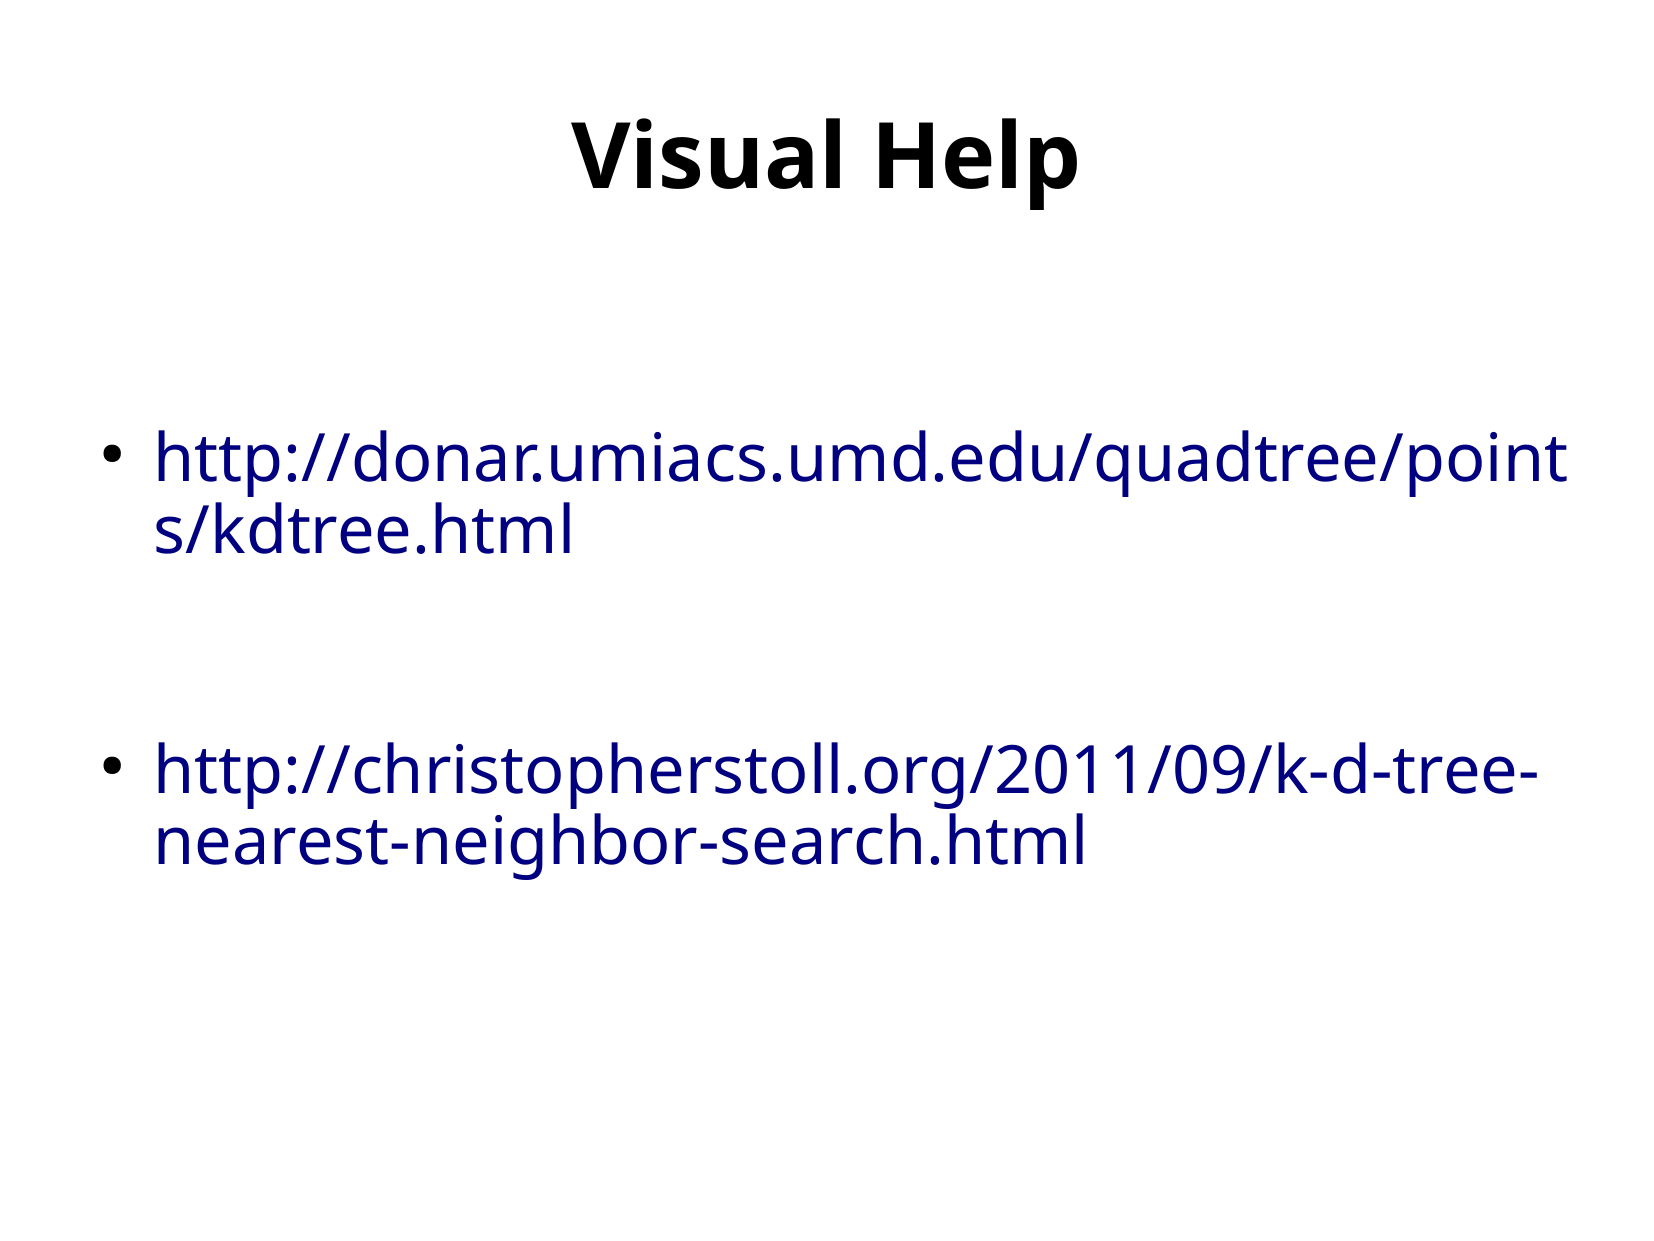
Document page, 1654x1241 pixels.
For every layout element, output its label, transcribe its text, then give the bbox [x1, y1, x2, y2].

title Visual Help [82, 49, 1571, 257]
list http://donar.umiacs.umd.edu/quadtree/points/kdtree.html http://christopherstoll.org/2011/09/k-d-tree-nearest-neighbor-search.html [82, 290, 1571, 1010]
